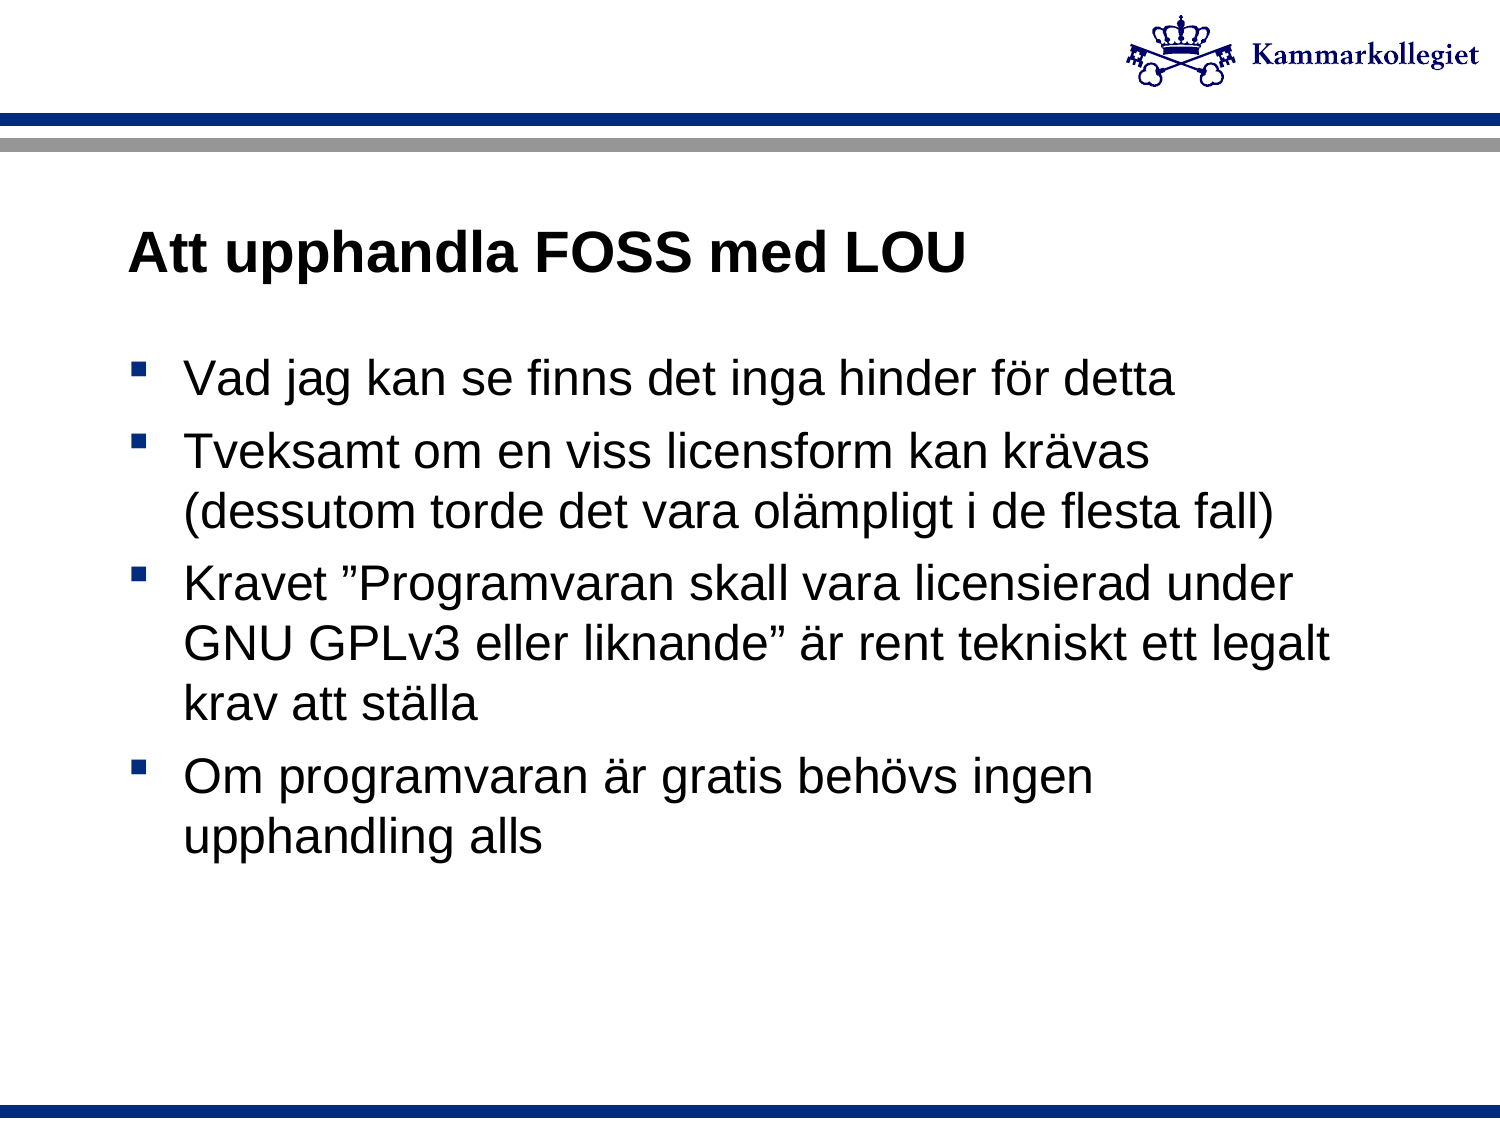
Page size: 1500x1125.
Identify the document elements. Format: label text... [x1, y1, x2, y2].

title Att upphandla FOSS med LOU [112, 172, 1388, 327]
list Vad jag kan se finns det inga hinder för detta Tveksamt om en viss licensform kan krävas (dessutom torde det vara olämpligt i de flesta fall) Kravet ”Programvaran skall vara licensierad under GNU GPLv3 eller liknande” är rent tekniskt ett legalt krav att ställa Om programvaran är gratis behövs ingen upphandling alls [112, 337, 1388, 1026]
